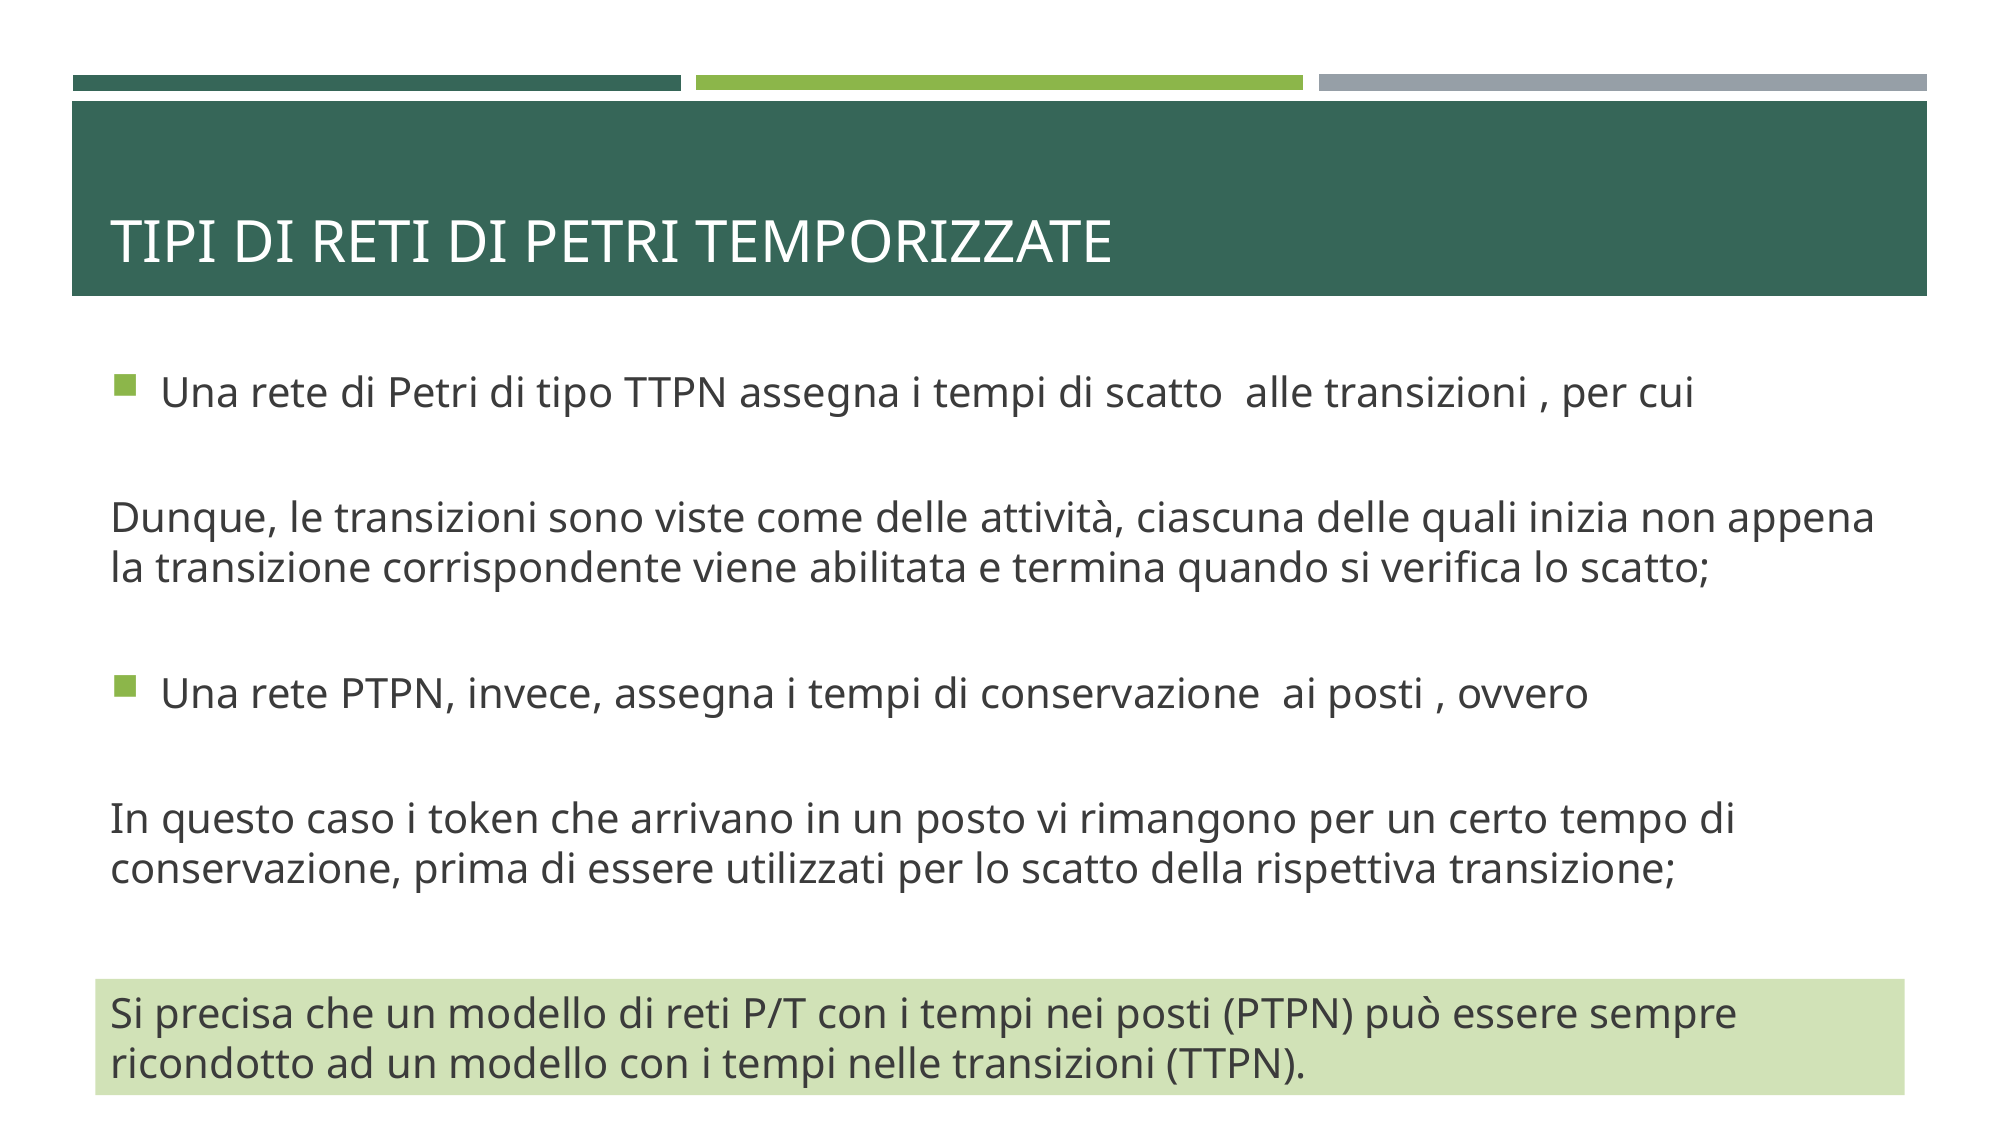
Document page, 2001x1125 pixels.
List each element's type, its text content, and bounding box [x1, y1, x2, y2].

text_box Si precisa che un modello di reti P/T con i tempi nei posti (PTPN) può essere sempre ricondotto ad un modello con i tempi nelle transizioni (TTPN). [95, 978, 1905, 1096]
title Tipi di Reti di petri temporizzate [95, 115, 1905, 282]
list Una rete di Petri di tipo TTPN assegna i tempi di scatto alle transizioni , per cui Dunque, le transizioni sono viste come delle attività, ciascuna delle quali inizia non appena la transizione corrispondente viene abilitata e termina quando si verifica lo scatto; Una rete PTPN, invece, assegna i tempi di conservazione ai posti , ovvero In questo caso i token che arrivano in un posto vi rimangono per un certo tempo di conservazione, prima di essere utilizzati per lo scatto della rispettiva transizione; [95, 307, 1905, 950]
